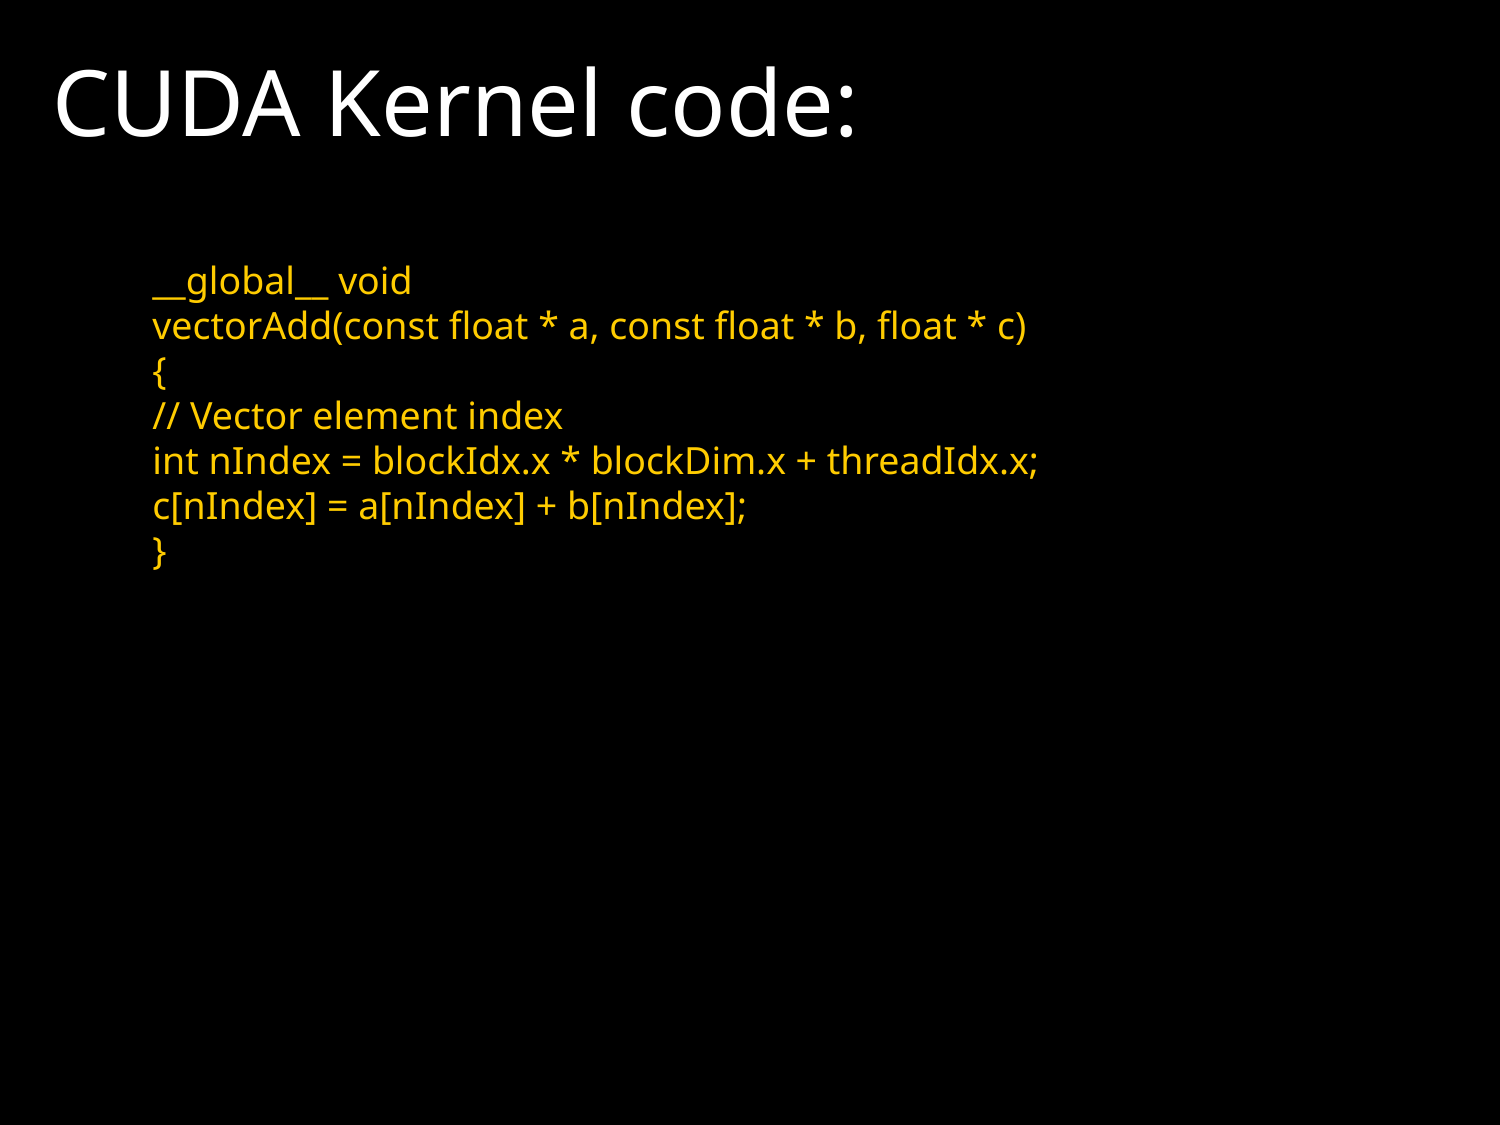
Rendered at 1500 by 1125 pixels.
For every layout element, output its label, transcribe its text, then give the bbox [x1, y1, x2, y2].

text_box CUDA Kernel code: [37, 24, 1463, 175]
text_box __global__ void vectorAdd(const float * a, const float * b, float * c) { // Vector element index int nIndex = blockIdx.x * blockDim.x + threadIdx.x; c[nIndex] = a[nIndex] + b[nIndex]; } [137, 249, 1224, 671]
